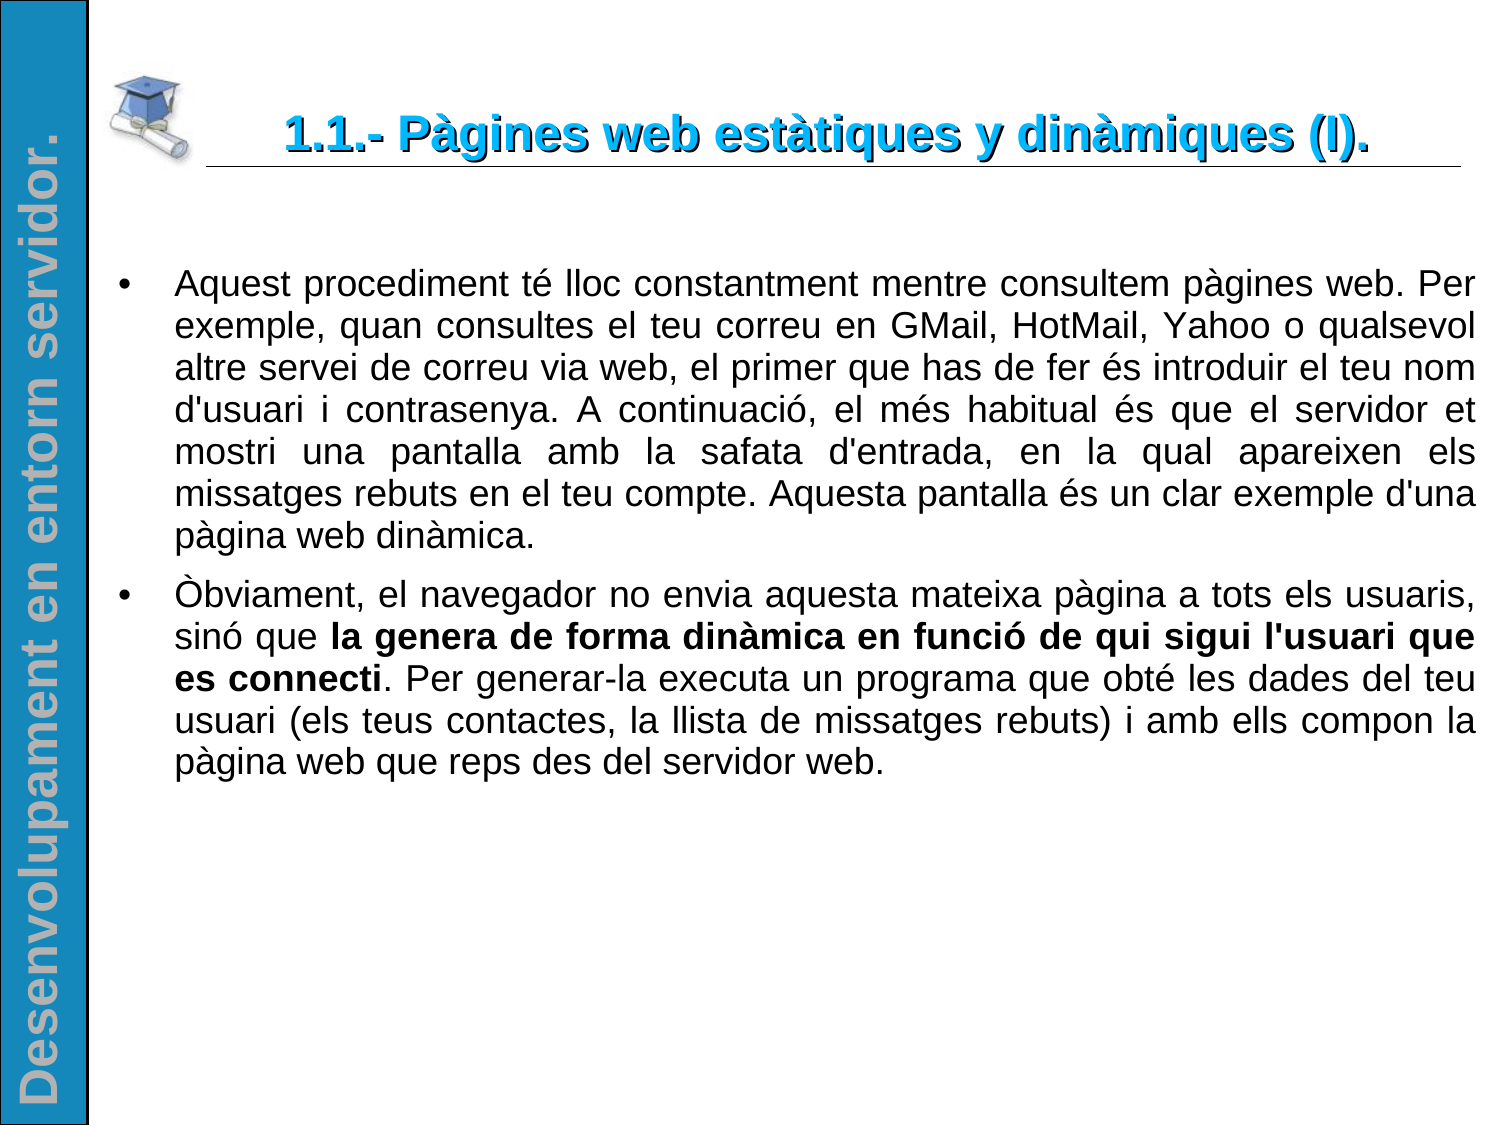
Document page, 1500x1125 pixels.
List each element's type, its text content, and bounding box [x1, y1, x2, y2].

picture [93, 61, 206, 174]
title 1.1.- Pàgines web estàtiques y dinàmiques (I). [206, 88, 1447, 178]
list Aquest procediment té lloc constantment mentre consultem pàgines web. Per exemple, quan consultes el teu correu en GMail, HotMail, Yahoo o qualsevol altre servei de correu via web, el primer que has de fer és introduir el teu nom d'usuari i contrasenya. A continuació, el més habitual és que el servidor et mostri una pantalla amb la safata d'entrada, en la qual apareixen els missatges rebuts en el teu compte. Aquesta pantalla és un clar exemple d'una pàgina web dinàmica. Òbviament, el navegador no envia aquesta mateixa pàgina a tots els usuaris, sinó que la genera de forma dinàmica en funció de qui sigui l'usuari que es connecti. Per generar-la executa un programa que obté les dades del teu usuari (els teus contactes, la llista de missatges rebuts) i amb ells compon la pàgina web que reps des del servidor web. [118, 262, 1477, 1006]
